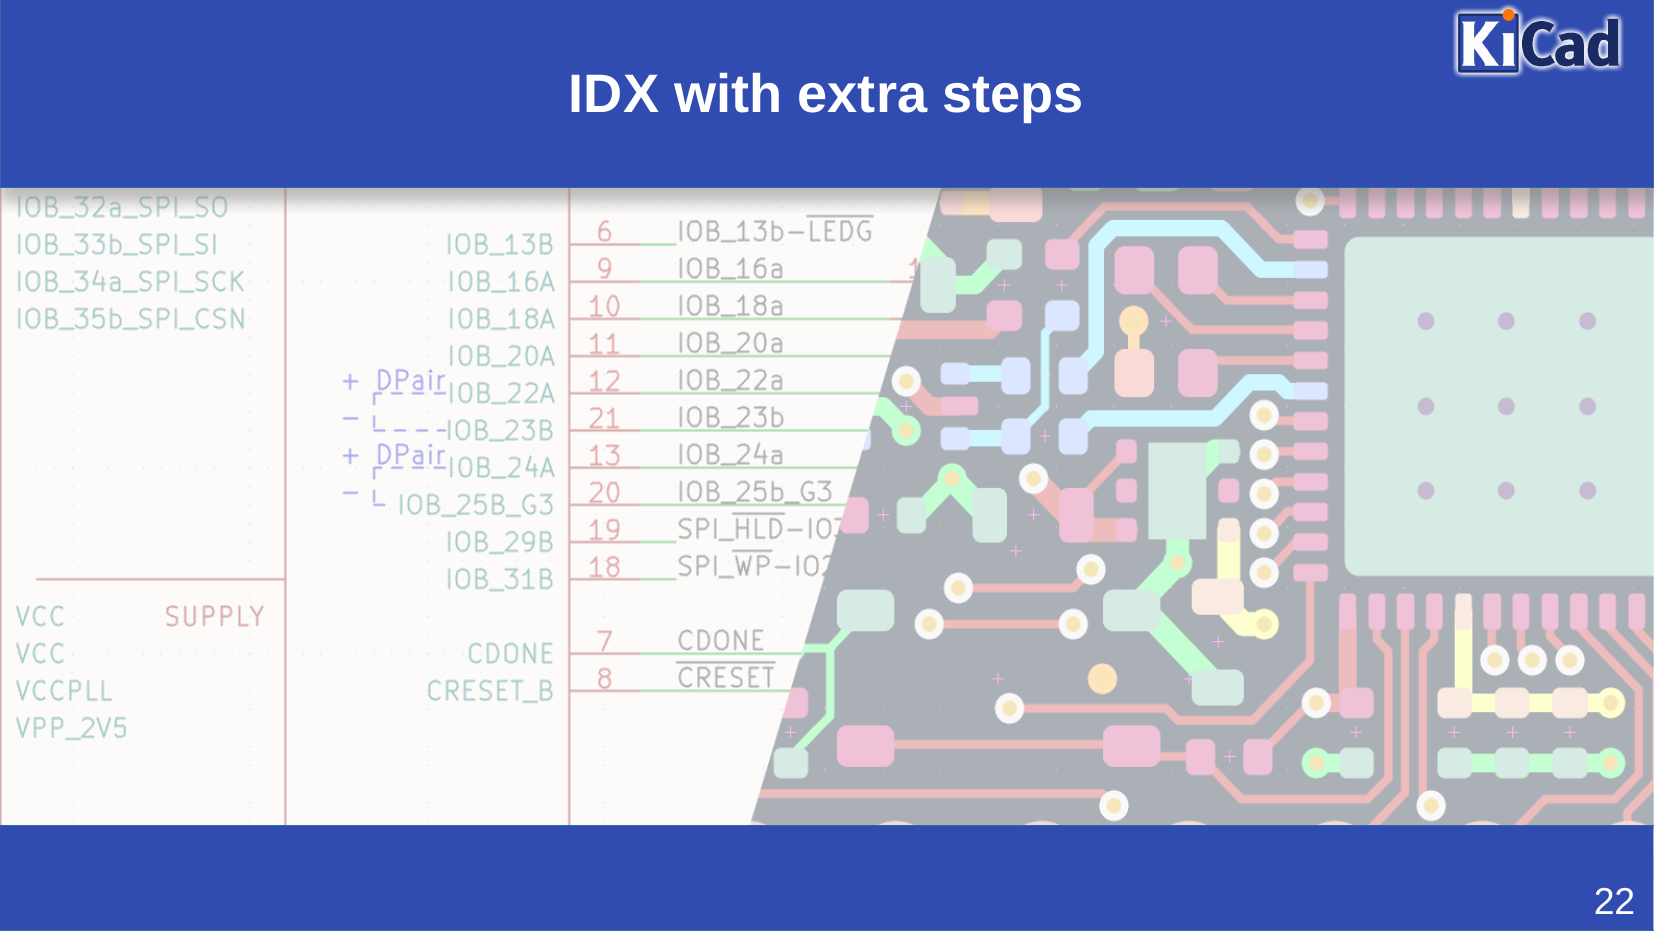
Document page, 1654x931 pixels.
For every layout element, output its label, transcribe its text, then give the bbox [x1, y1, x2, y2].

table_header [578, 848, 1101, 905]
text_box [1162, 188, 1651, 226]
text_box [0, 825, 1654, 931]
table_header [55, 848, 578, 905]
picture [1412, 0, 1654, 92]
picture [0, 188, 1654, 825]
table_header [1101, 848, 1624, 905]
text_box <number> [1387, 873, 1651, 931]
text_box IDX with extra steps [0, 0, 1654, 188]
